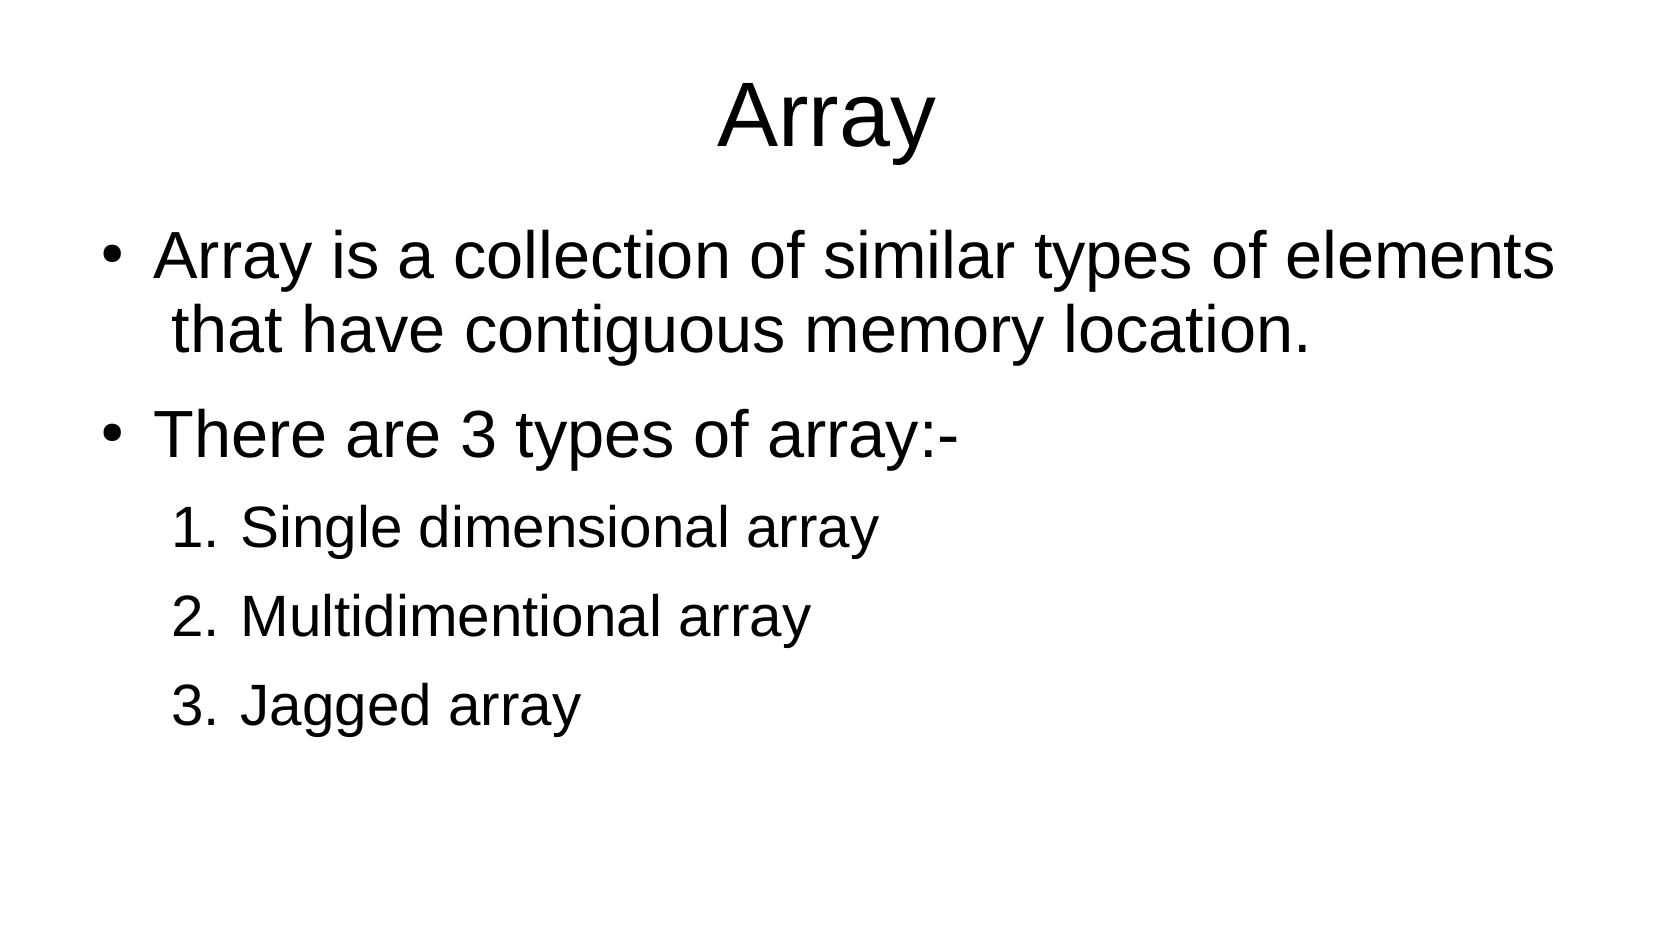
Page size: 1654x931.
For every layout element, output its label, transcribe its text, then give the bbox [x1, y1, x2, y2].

title Array [82, 37, 1571, 193]
list Array is a collection of similar types of elements that have contiguous memory location. There are 3 types of array:- Single dimensional array Multidimentional array Jagged array [82, 217, 1571, 758]
